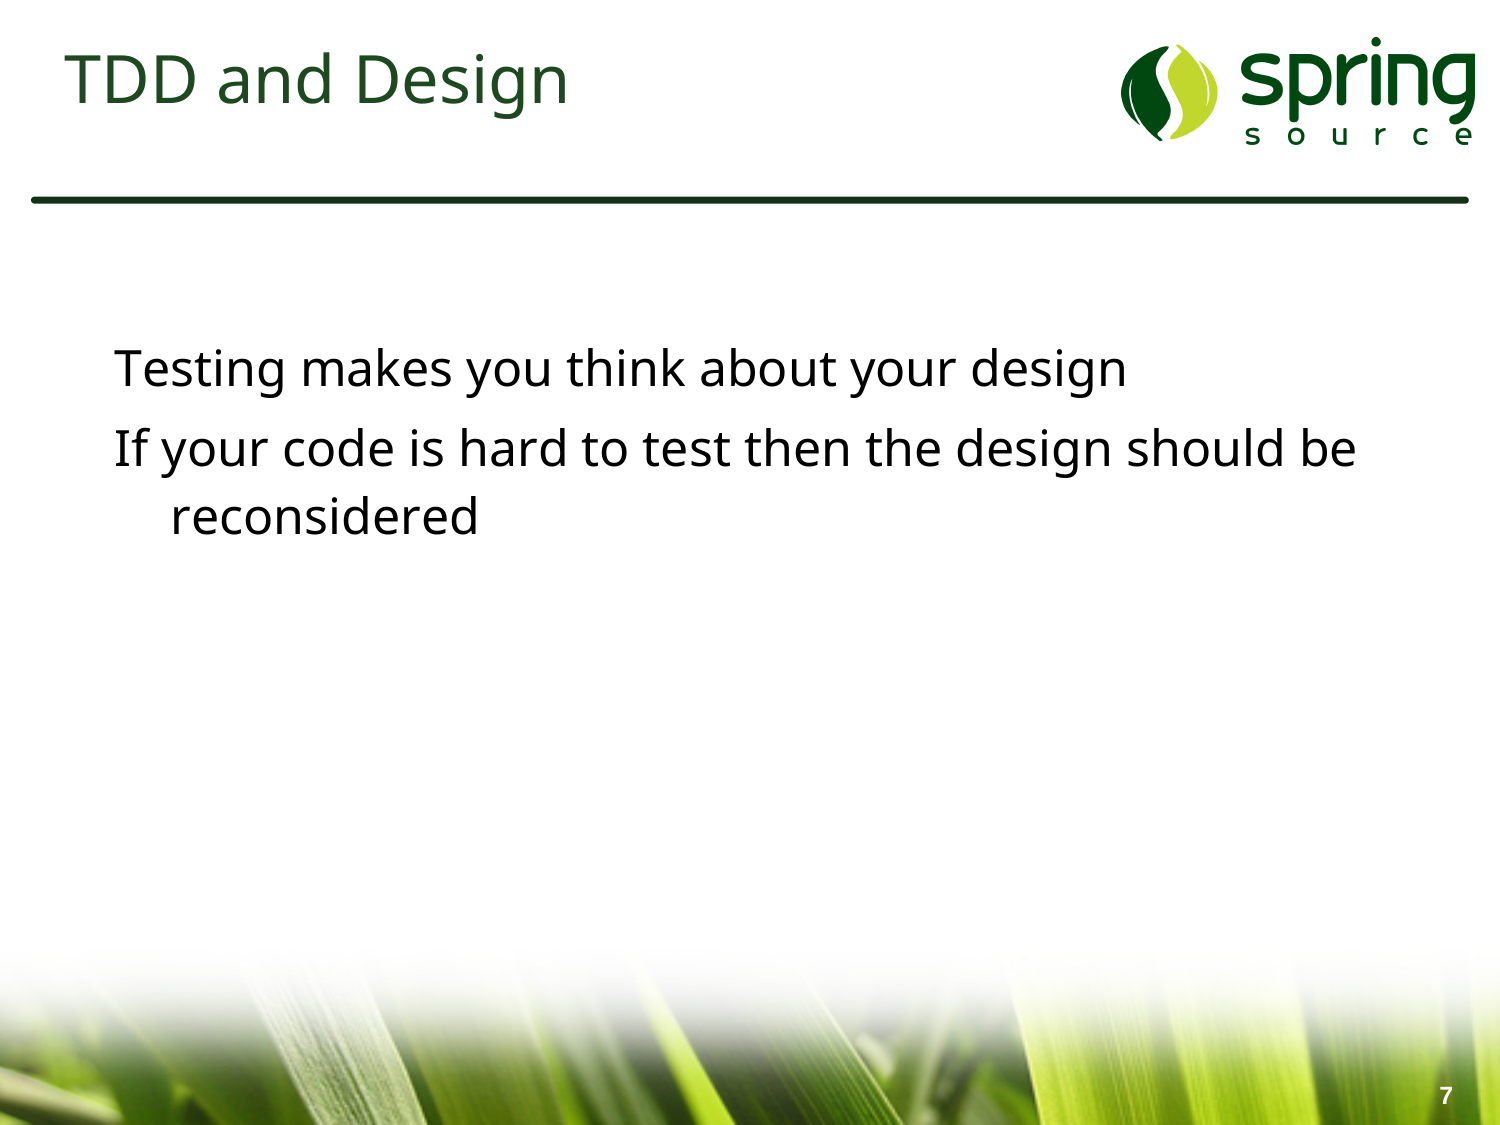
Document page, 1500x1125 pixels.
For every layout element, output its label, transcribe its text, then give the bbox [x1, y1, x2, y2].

picture [1326, 37, 1475, 145]
title TDD and Design [50, 24, 1326, 213]
picture [0, 944, 1500, 1125]
list Testing makes you think about your design If your code is hard to test then the design should be reconsidered [99, 324, 1376, 1001]
